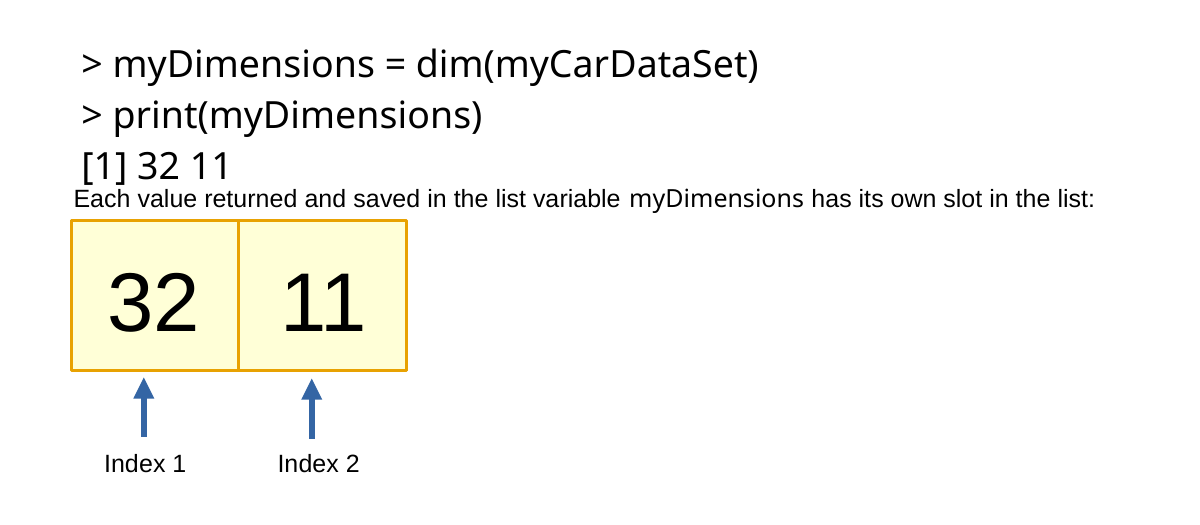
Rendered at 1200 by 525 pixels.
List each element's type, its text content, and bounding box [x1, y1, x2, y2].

text_box Index 2 [262, 442, 395, 486]
text_box [240, 220, 407, 371]
text_box 32 [92, 248, 227, 357]
text_box > myDimensions = dim(myCarDataSet) > print(myDimensions) [1] 32 11 [66, 29, 867, 172]
text_box Index 1 [89, 442, 221, 486]
text_box [71, 220, 239, 371]
text_box Each value returned and saved in the list variable myDimensions has its own slot in the list: [58, 172, 1159, 220]
text_box 11 [266, 248, 400, 357]
